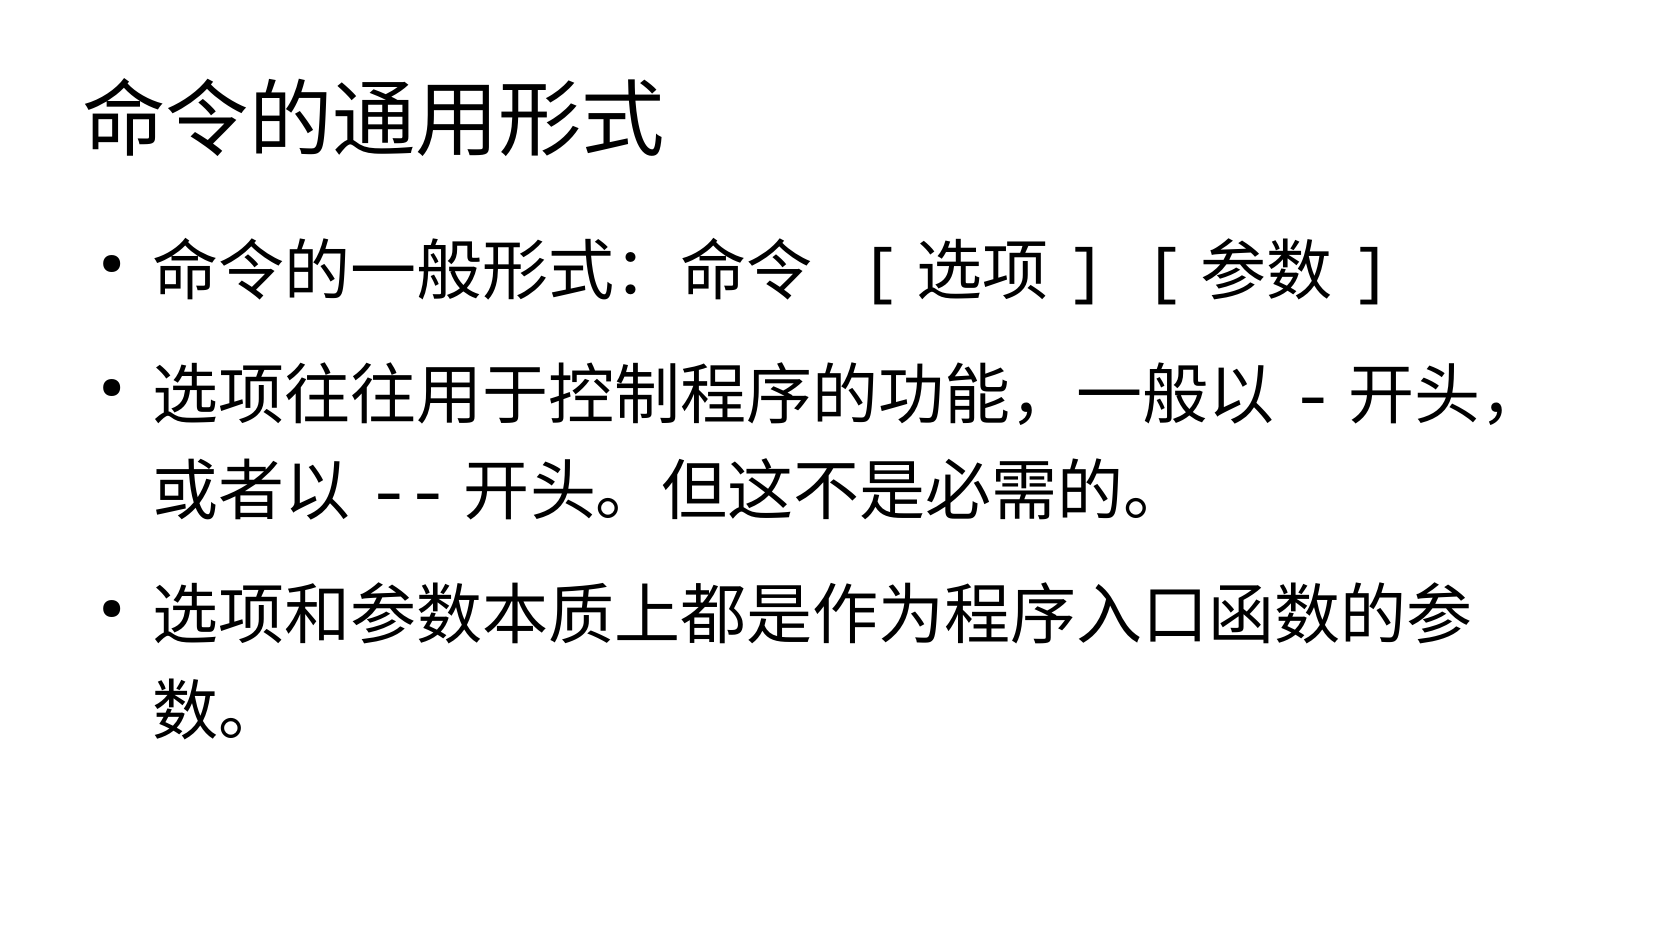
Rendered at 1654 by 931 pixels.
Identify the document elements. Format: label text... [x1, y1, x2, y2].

list 命令的一般形式：命令 [选项] [参数] 选项往往用于控制程序的功能，一般以-开头，或者以--开头。但这不是必需的。 选项和参数本质上都是作为程序入口函数的参数。 [82, 217, 1571, 758]
title 命令的通用形式 [82, 37, 1571, 189]
